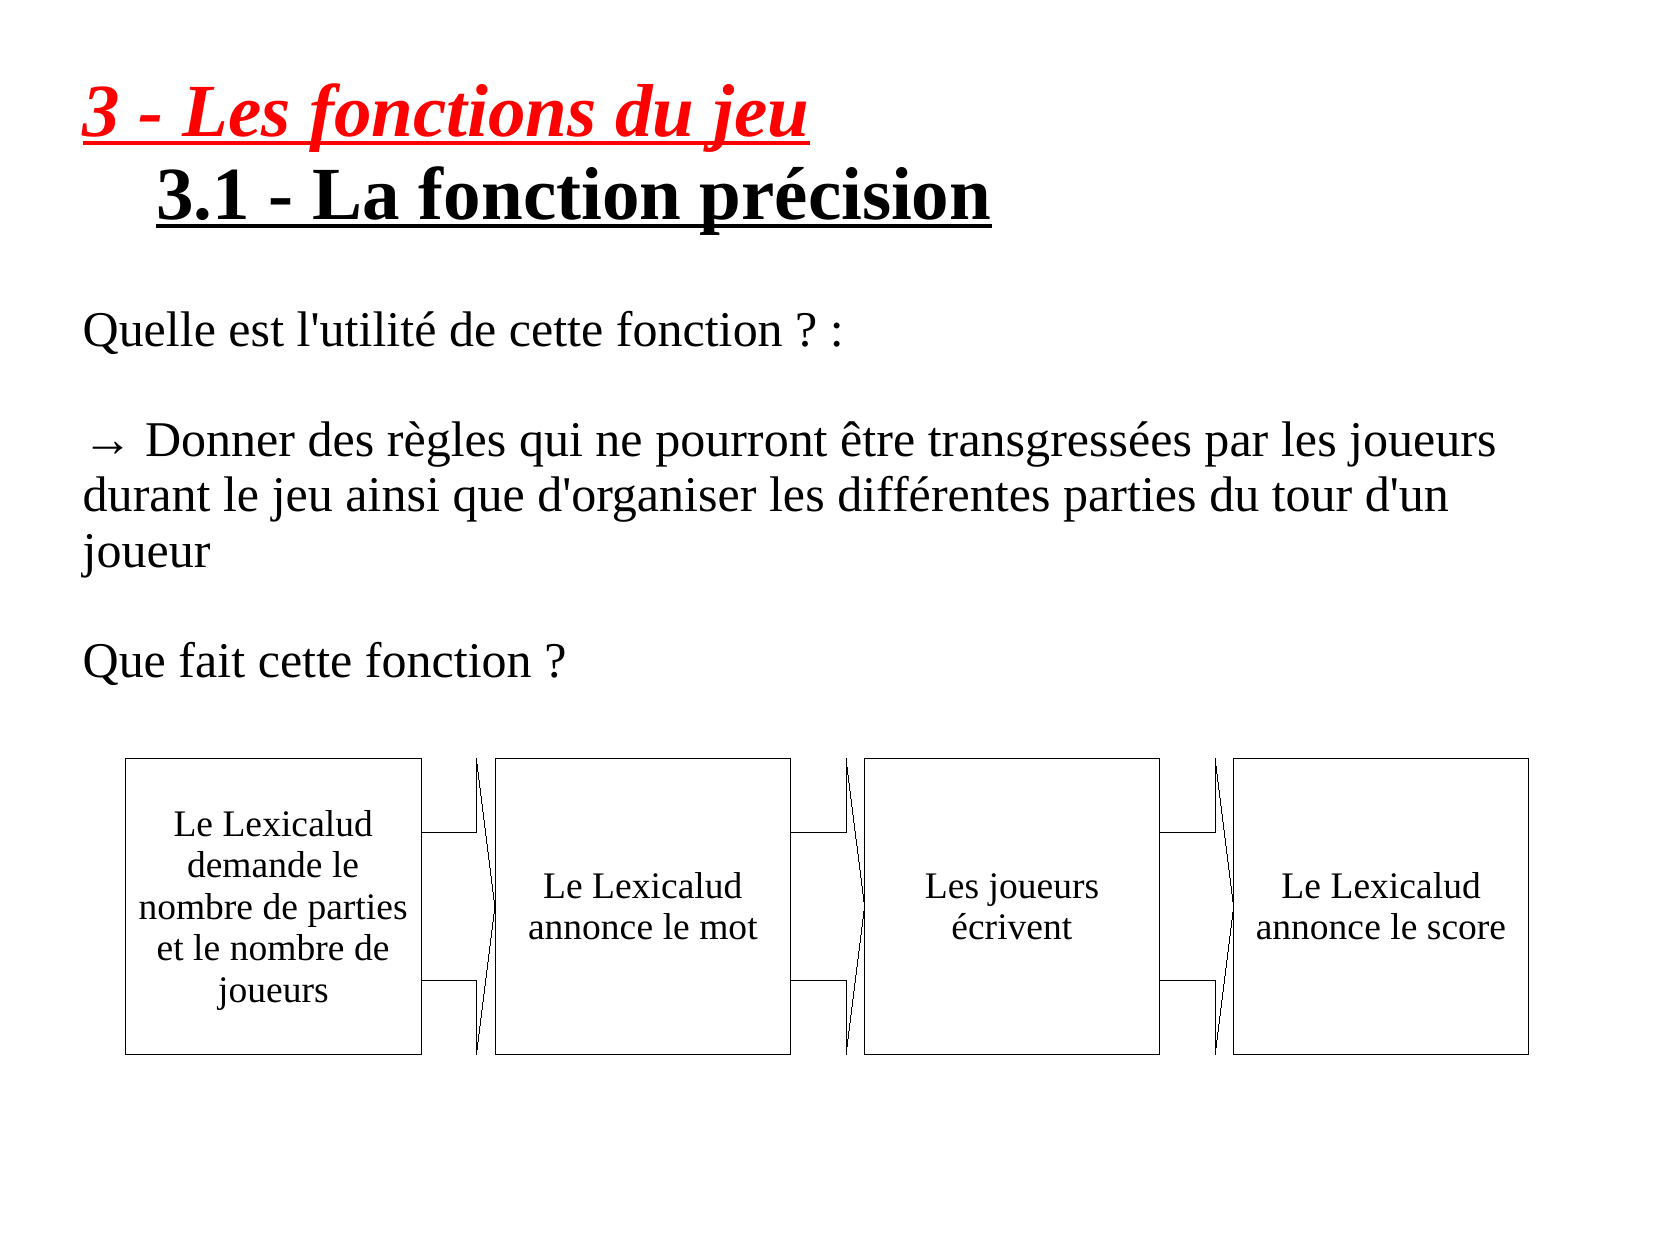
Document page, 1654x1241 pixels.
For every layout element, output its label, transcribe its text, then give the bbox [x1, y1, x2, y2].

text_box Les joueurs écrivent [864, 758, 1160, 1055]
text_box [1159, 758, 1233, 1055]
text_box [790, 758, 865, 1055]
text_box Le Lexicalud annonce le score [1233, 758, 1529, 1055]
text_box Quelle est l'utilité de cette fonction ? : → Donner des règles qui ne pourront être transgressées par les joueurs durant le jeu ainsi que d'organiser les différentes parties du tour d'un joueur Que fait cette fonction ? [82, 290, 1571, 700]
title 3 - Les fonctions du jeu 3.1 - La fonction précision [82, 49, 1571, 257]
text_box Le Lexicalud annonce le mot [495, 758, 791, 1055]
text_box [421, 758, 495, 1055]
text_box Le Lexicalud demande le nombre de parties et le nombre de joueurs [125, 758, 422, 1055]
